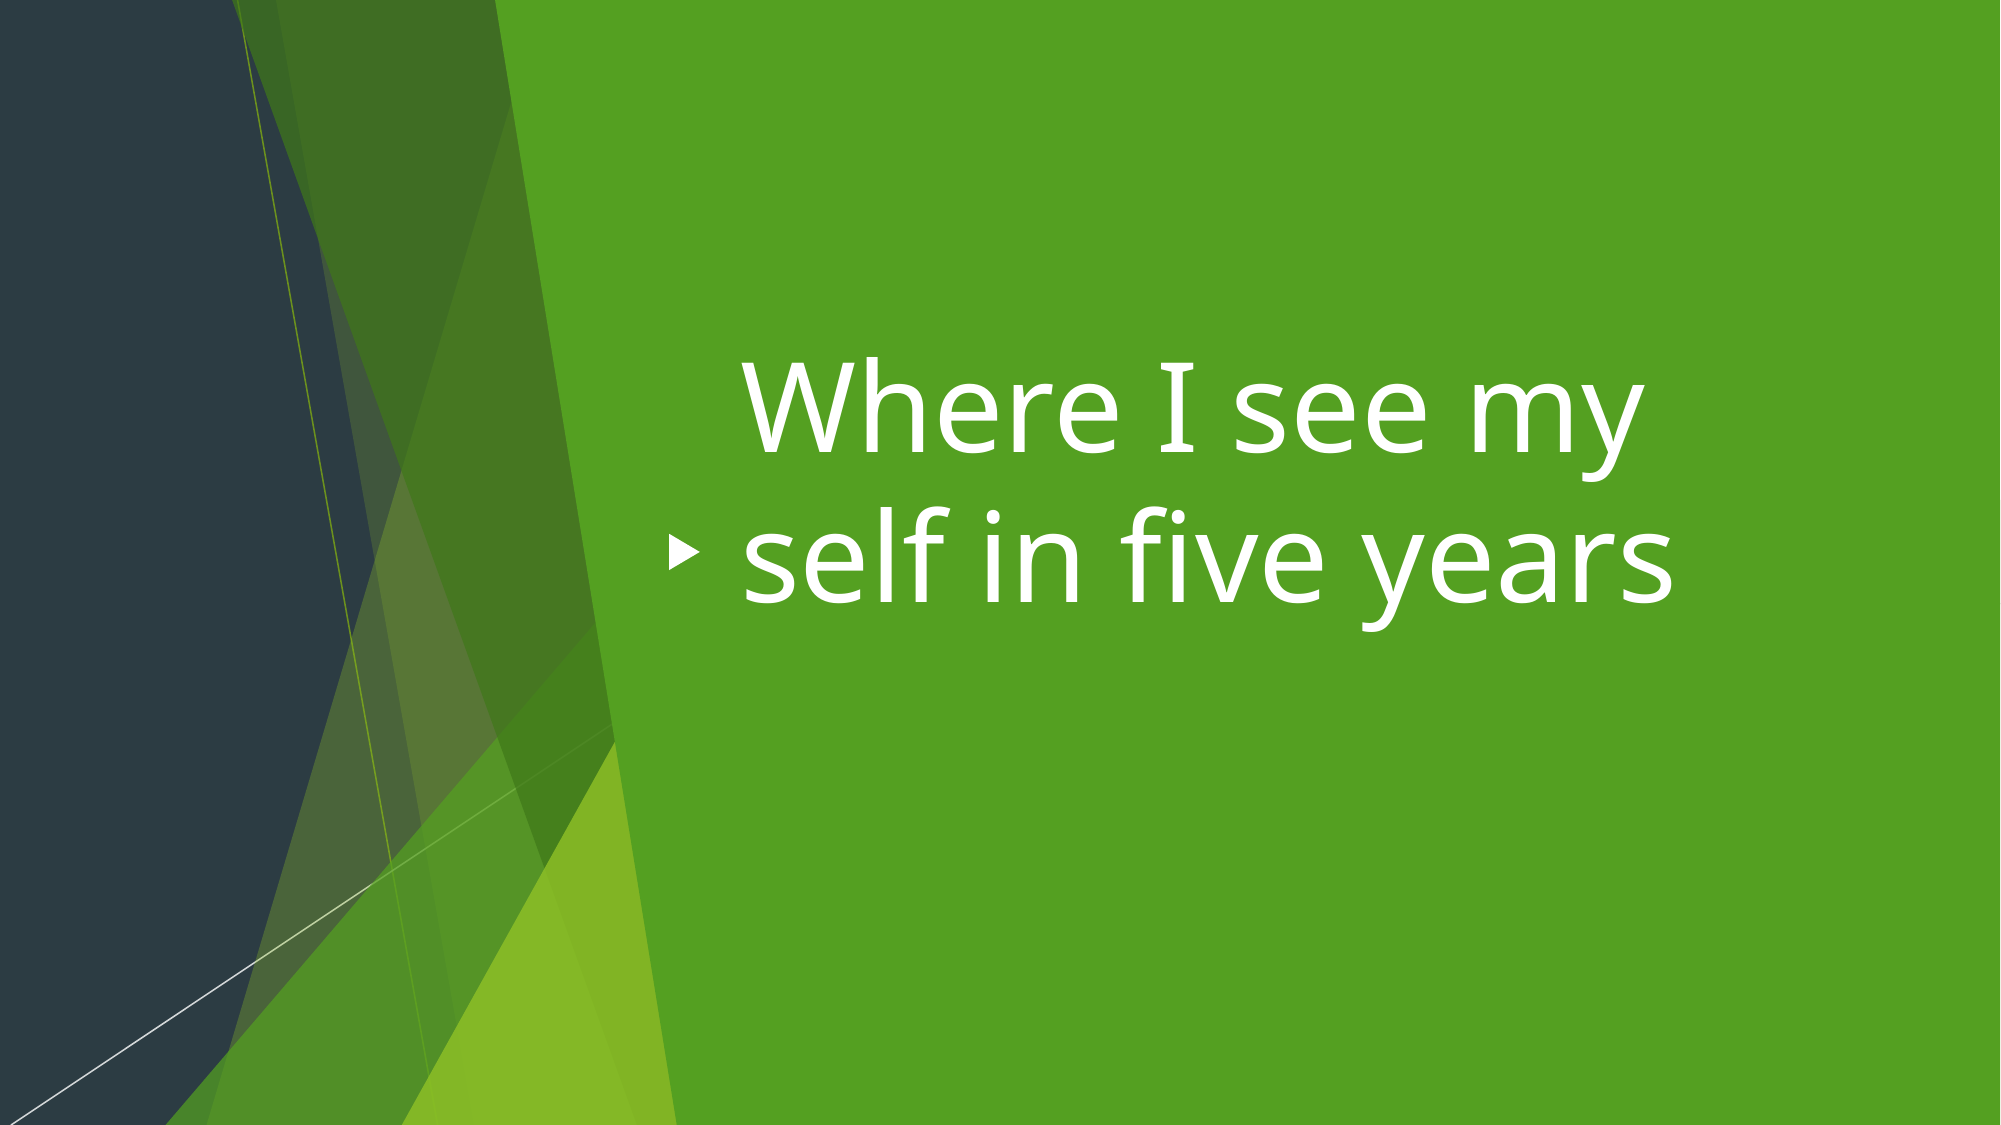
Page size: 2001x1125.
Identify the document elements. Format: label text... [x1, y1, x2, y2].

title Where I see my self in five years [724, 167, 1867, 635]
text_box [0, 0, 2000, 1125]
